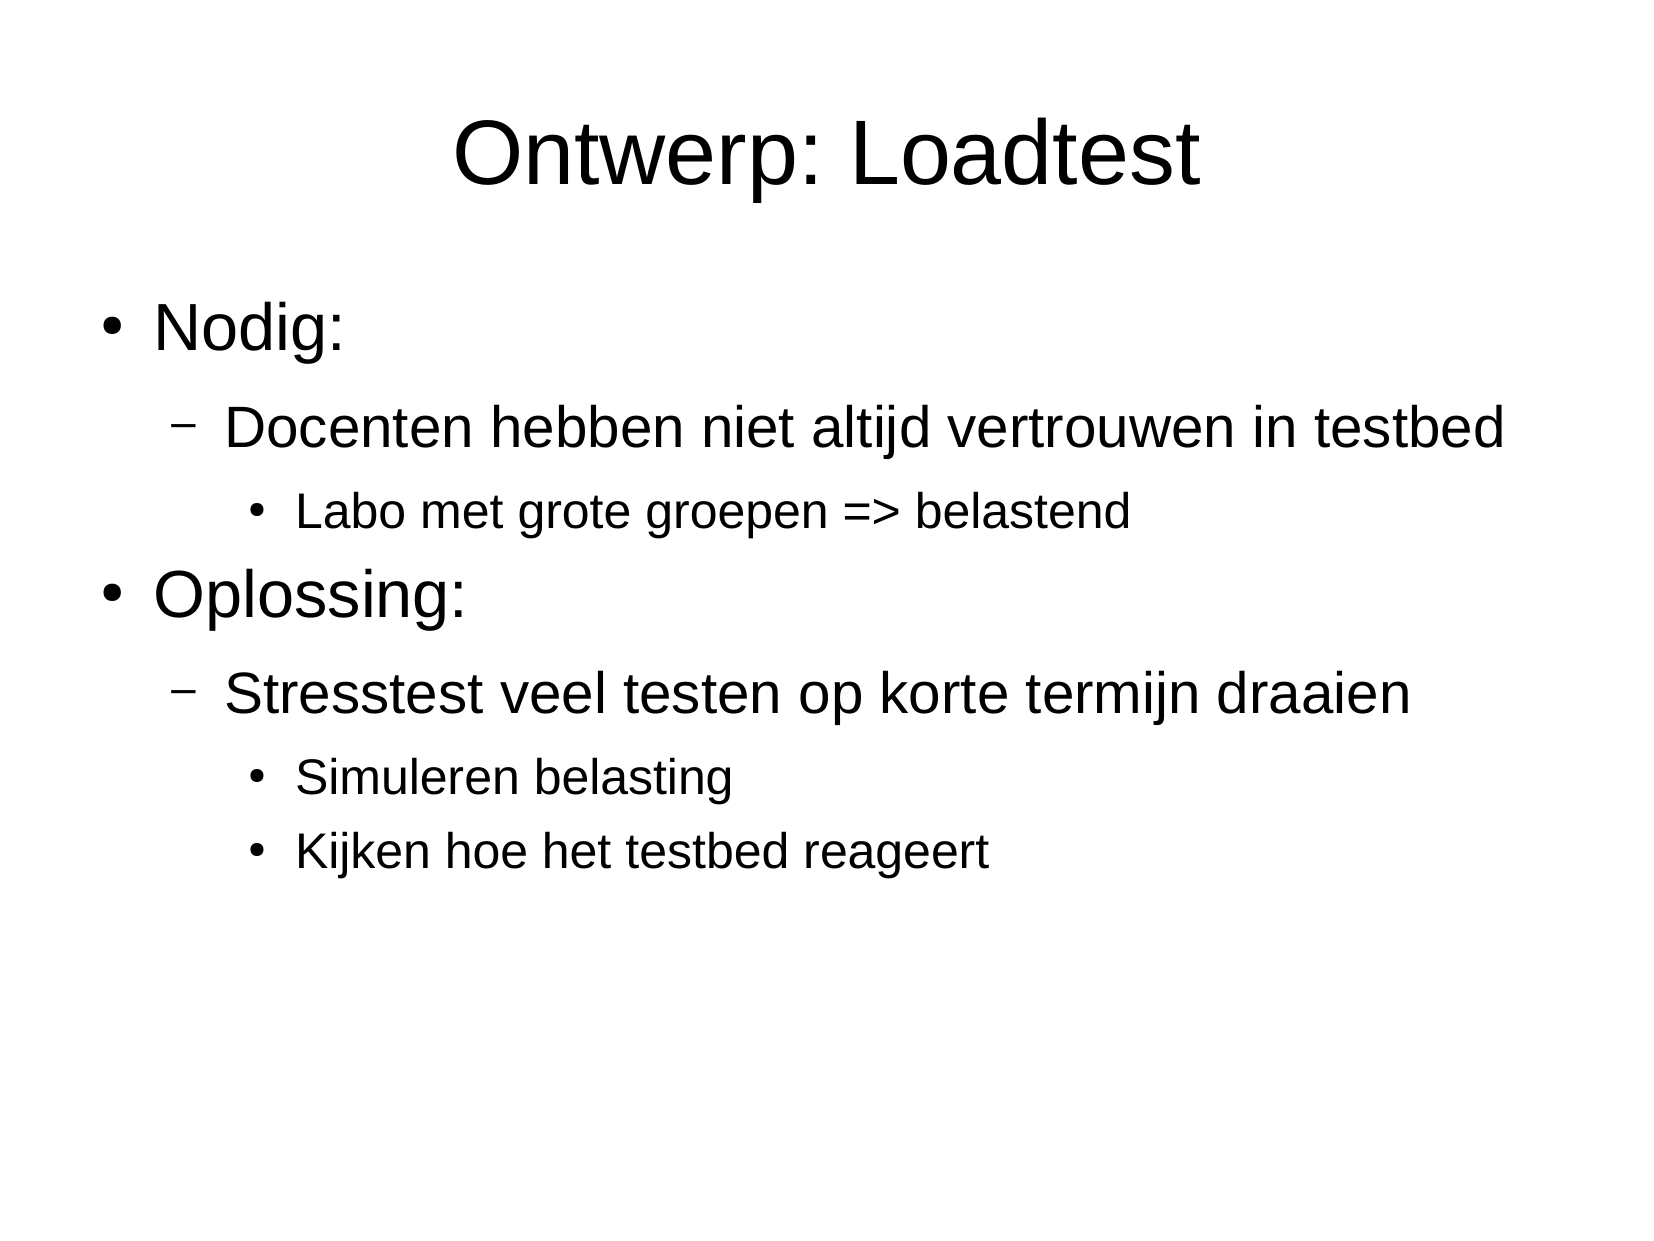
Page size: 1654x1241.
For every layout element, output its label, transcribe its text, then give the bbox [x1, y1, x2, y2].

list Nodig: Docenten hebben niet altijd vertrouwen in testbed Labo met grote groepen => belastend Oplossing: Stresstest veel testen op korte termijn draaien Simuleren belasting Kijken hoe het testbed reageert [82, 290, 1571, 1010]
title Ontwerp: Loadtest [82, 49, 1571, 257]
